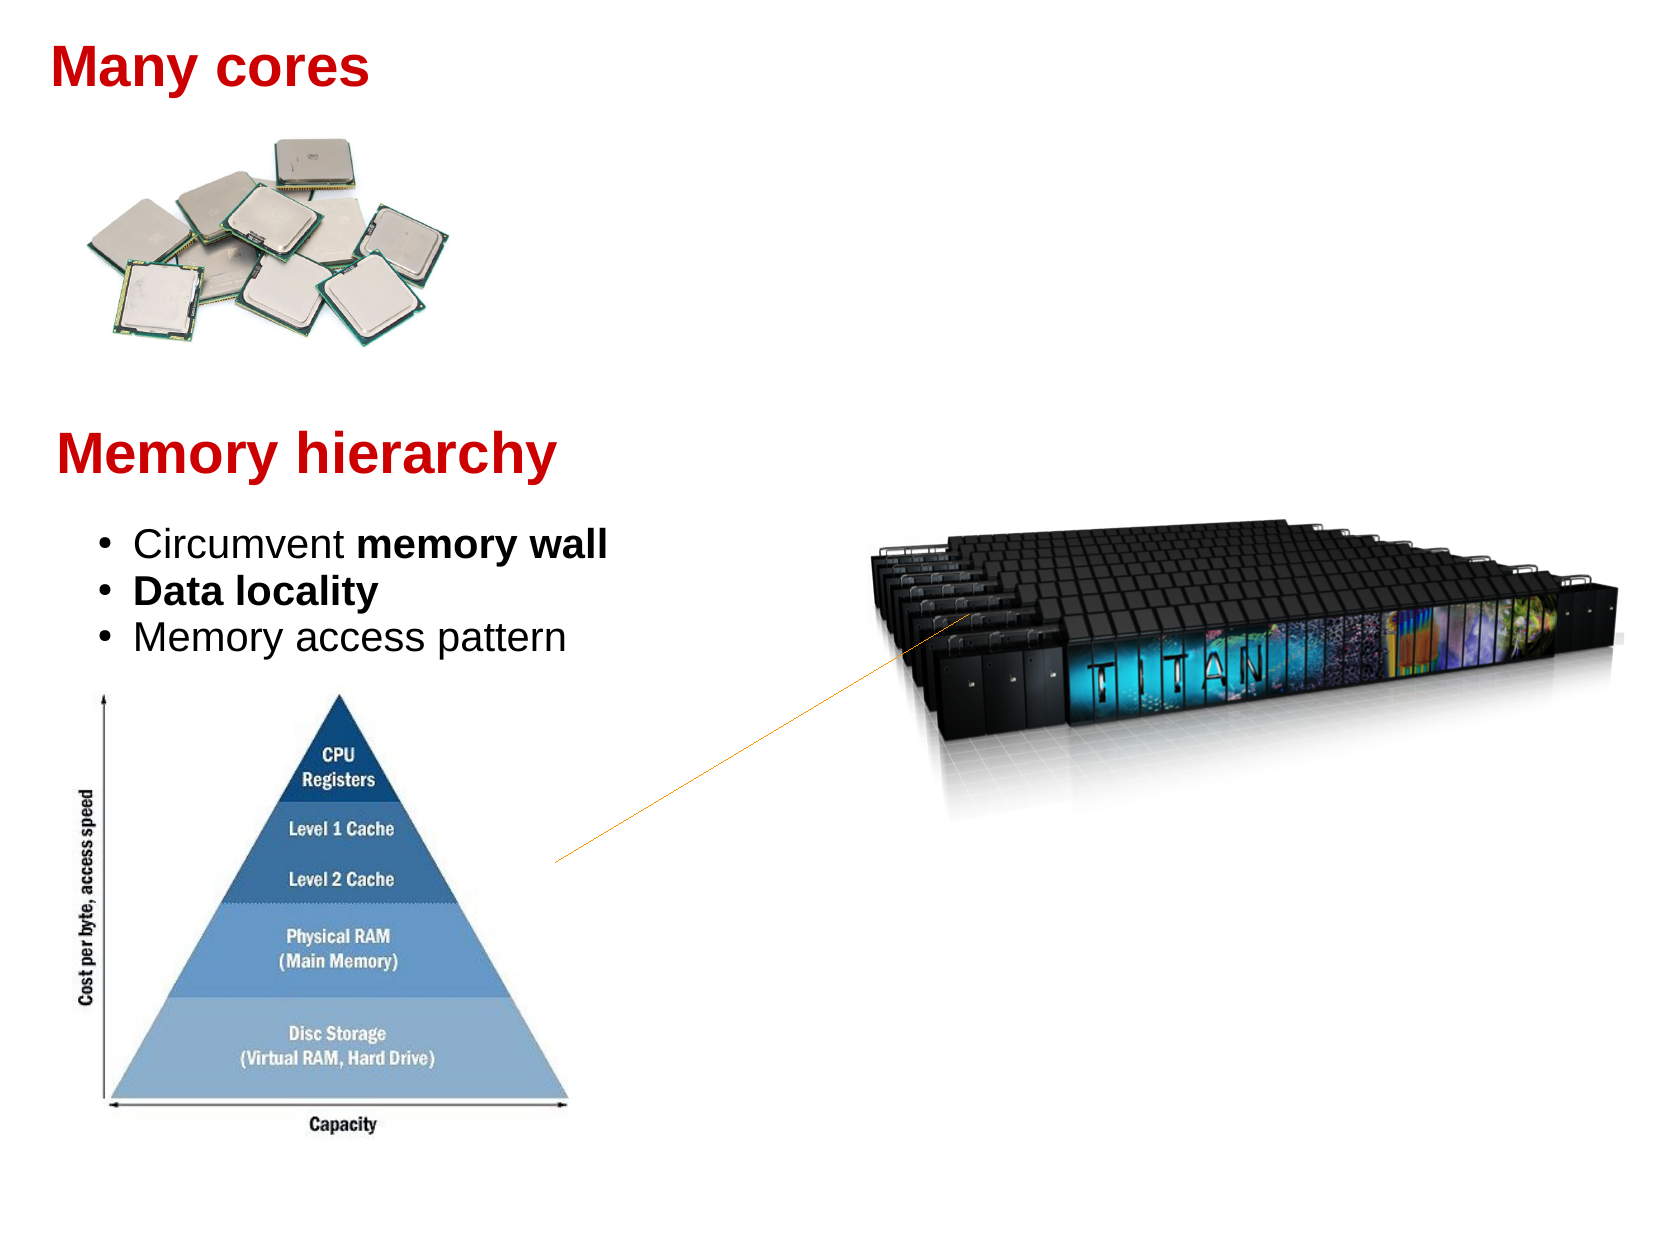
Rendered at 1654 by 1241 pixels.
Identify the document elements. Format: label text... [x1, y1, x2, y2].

picture [72, 684, 579, 1140]
text_box Memory hierarchy [41, 413, 574, 494]
picture [867, 490, 1625, 845]
text_box Circumvent memory wall Data locality Memory access pattern [82, 513, 745, 670]
picture [82, 131, 454, 355]
text_box Many cores [35, 26, 387, 107]
